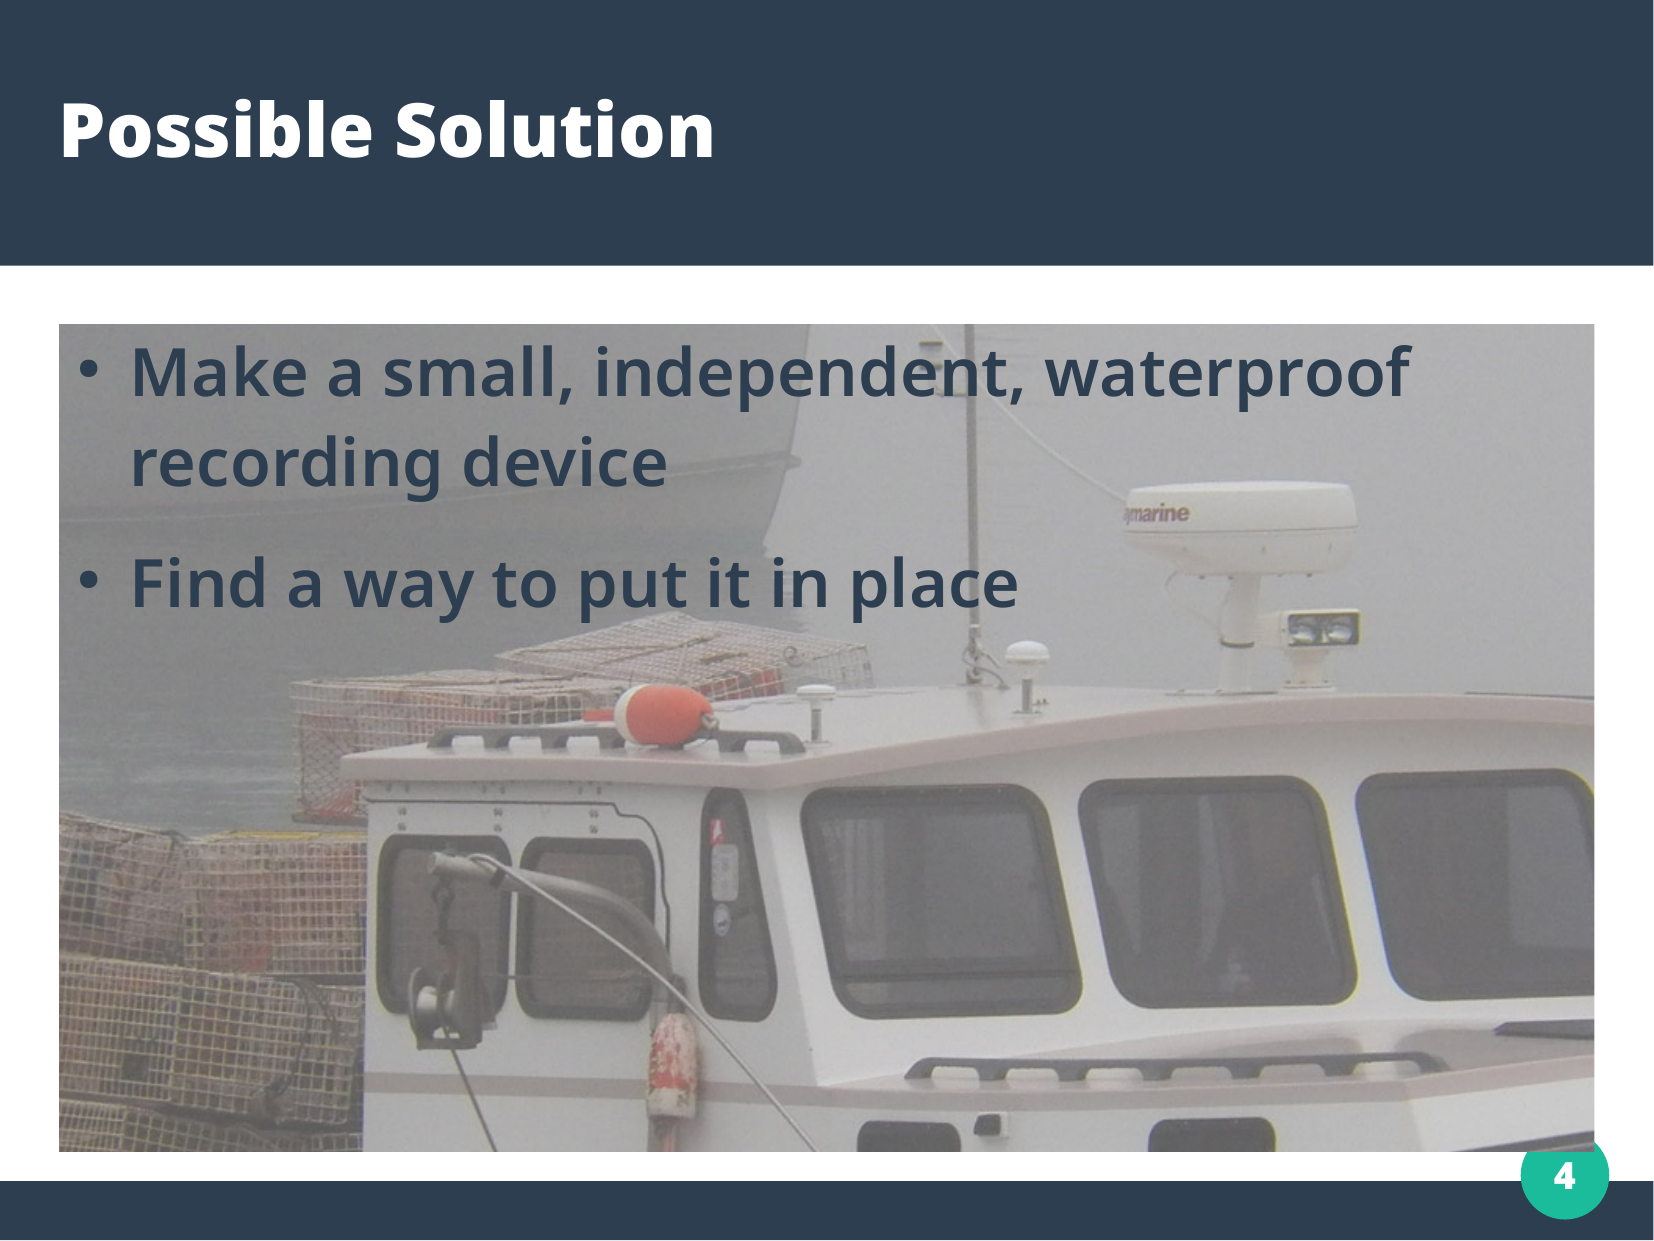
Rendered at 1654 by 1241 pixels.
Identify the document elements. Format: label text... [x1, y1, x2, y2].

list Make a small, independent, waterproof recording device Find a way to put it in place [59, 324, 1595, 1152]
title Possible Solution [59, 49, 1595, 207]
